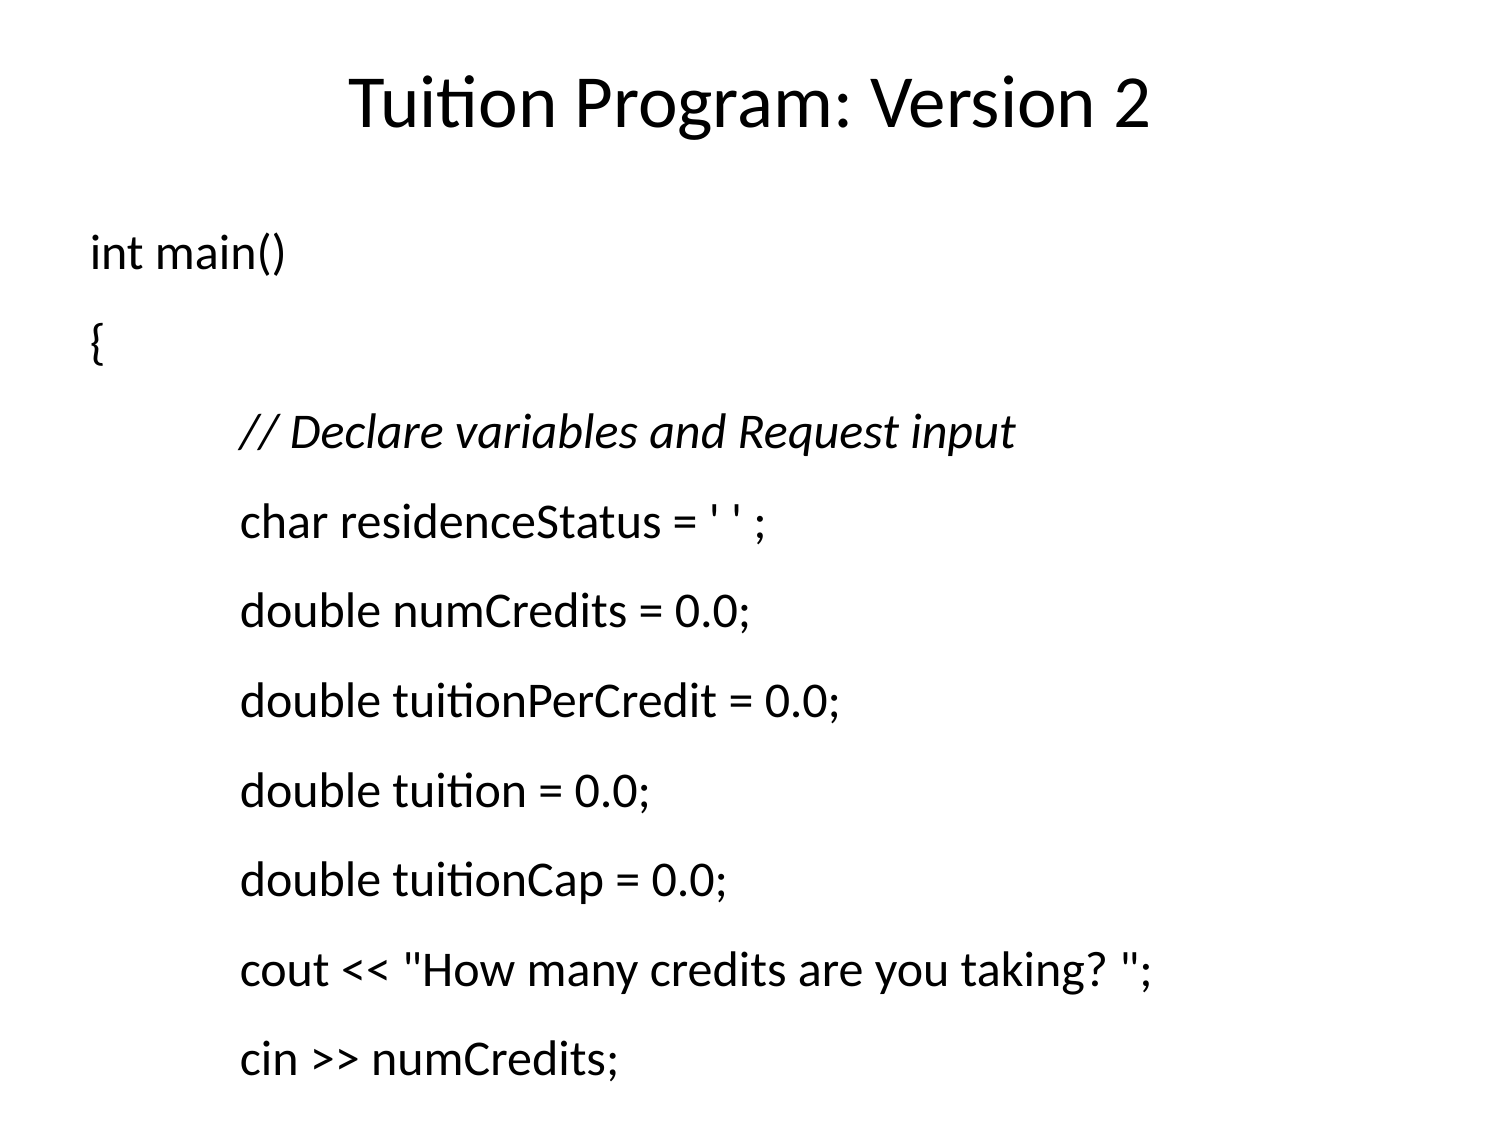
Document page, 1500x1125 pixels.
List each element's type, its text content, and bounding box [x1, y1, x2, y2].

list int main() { // Declare variables and Request input char residenceStatus = ' ' ; double numCredits = 0.0; double tuitionPerCredit = 0.0; double tuition = 0.0; double tuitionCap = 0.0; cout << "How many credits are you taking? "; cin >> numCredits; cout << "Are you North Carolina resident? " << endl; cout << "Enter r for resident or n for non-resident: "; cin >> residenceStatus; residenceStatus = tolower (residenceStatus); [75, 212, 1450, 1113]
title Tuition Program: Version 2 [75, 45, 1425, 175]
